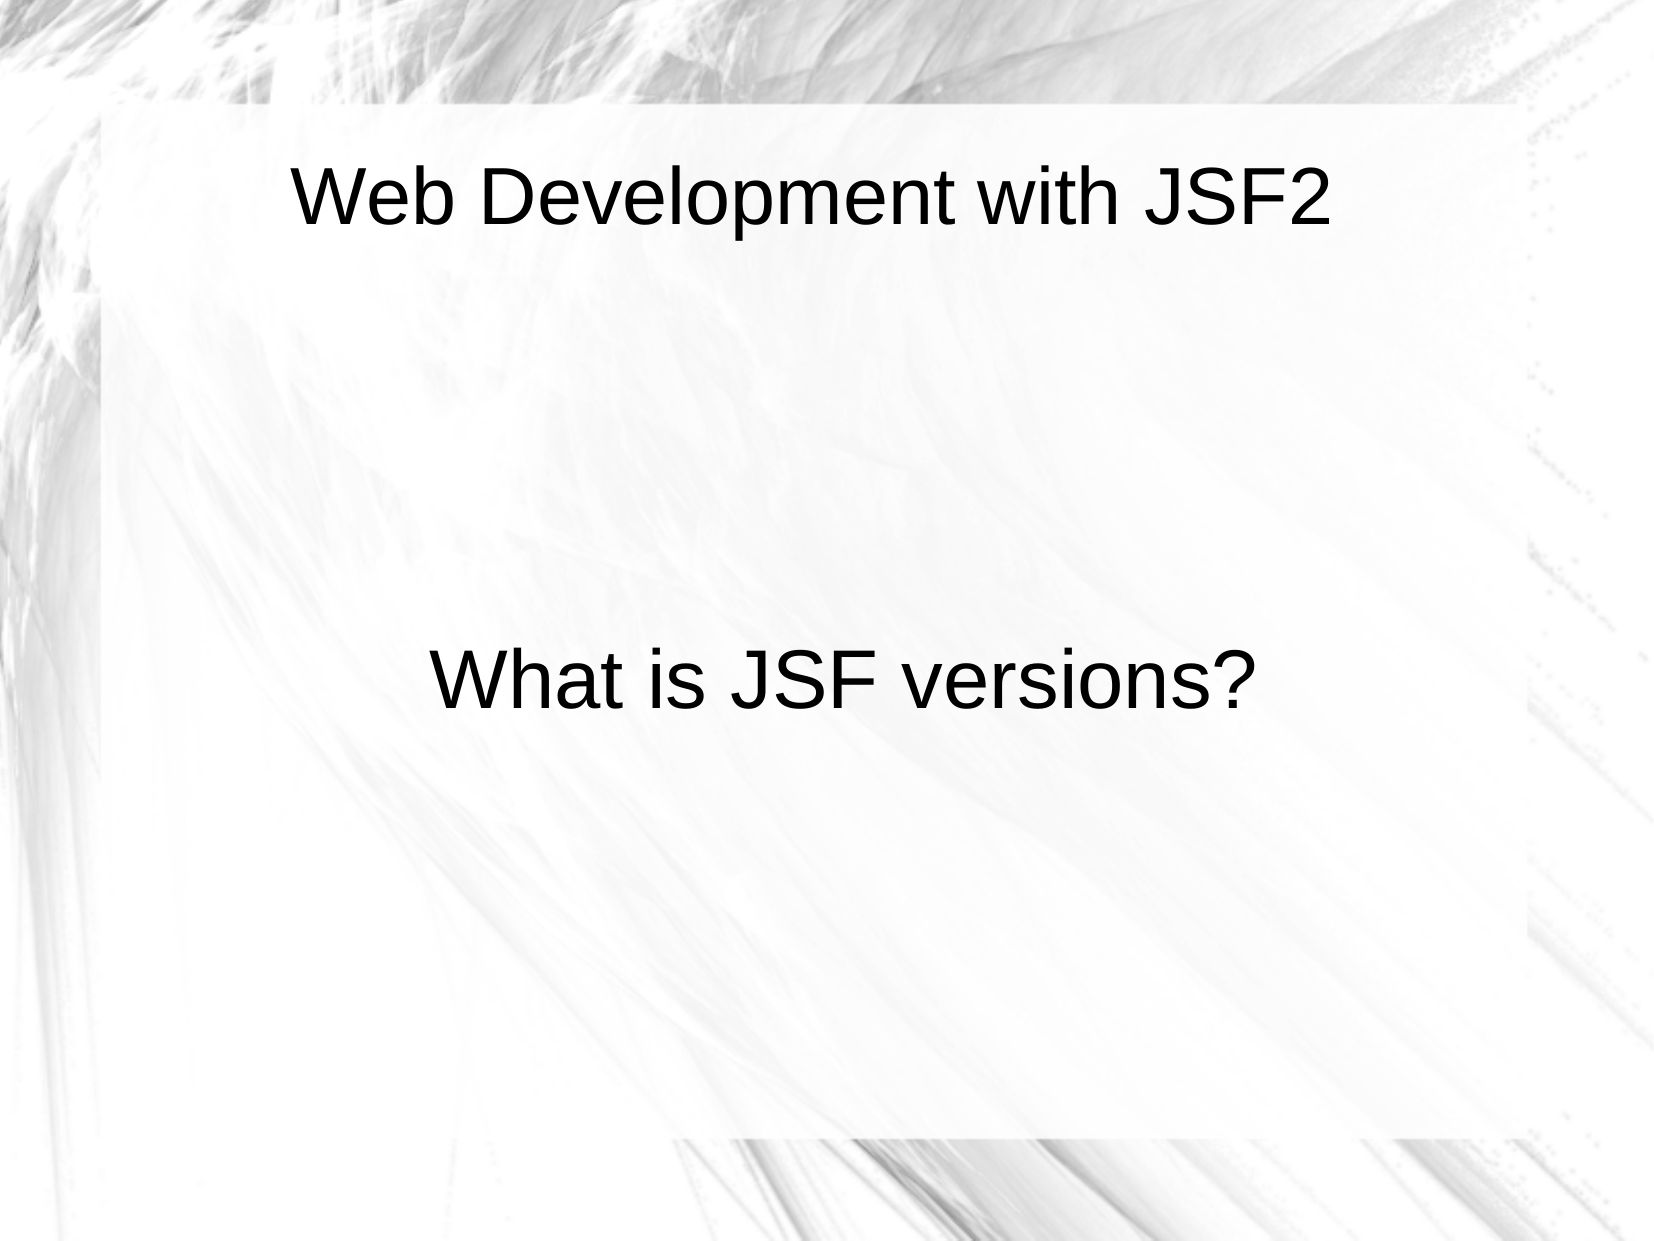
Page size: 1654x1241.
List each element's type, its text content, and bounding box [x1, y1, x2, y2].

subtitle What is JSF versions? [118, 319, 1571, 1040]
picture [0, 0, 1654, 1241]
title Web Development with JSF2 [118, 112, 1506, 281]
